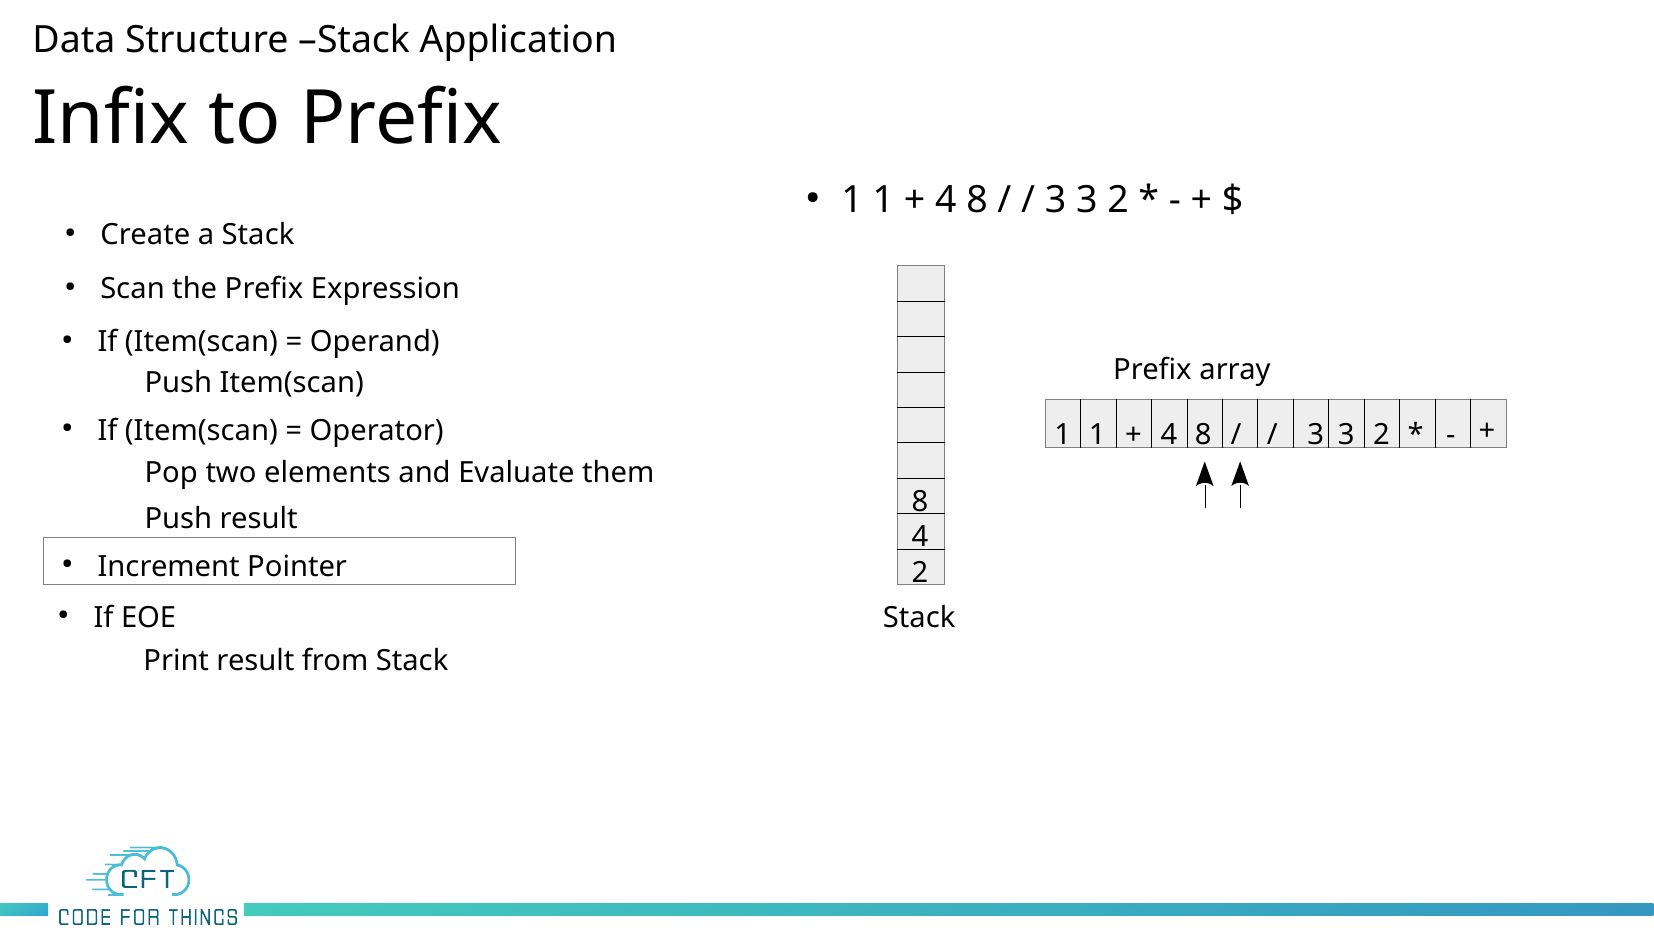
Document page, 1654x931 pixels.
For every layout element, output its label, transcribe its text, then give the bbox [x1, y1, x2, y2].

text_box 1 1 + 4 8 / / 3 3 2 * - + $ [791, 165, 1377, 225]
text_box Scan the Prefix Expression [50, 259, 537, 319]
text_box If EOE [43, 588, 375, 638]
text_box [1258, 399, 1293, 406]
text_box 4 [1145, 405, 1180, 456]
text_box - [1431, 405, 1472, 455]
text_box [1329, 399, 1364, 406]
text_box [1436, 399, 1470, 405]
text_box * [1407, 405, 1431, 455]
picture [59, 846, 237, 925]
text_box / [1252, 406, 1292, 456]
text_box Print result from Stack [93, 631, 615, 691]
text_box Pop two elements and Evaluate them [94, 443, 709, 502]
text_box [1188, 399, 1222, 405]
text_box 3 [1292, 406, 1341, 456]
text_box [897, 302, 945, 336]
text_box [1045, 399, 1080, 405]
text_box [1081, 399, 1116, 406]
text_box 2 [896, 543, 946, 593]
text_box 8 [896, 472, 945, 522]
text_box 2 [1358, 405, 1407, 456]
title Data Structure –Stack Application Infix to Prefix [32, 12, 1536, 166]
text_box / [1229, 406, 1252, 456]
text_box [1117, 399, 1151, 406]
text_box If (Item(scan) = Operator) [47, 401, 496, 461]
text_box 1 [1039, 405, 1088, 456]
text_box [897, 373, 945, 407]
text_box 3 [1341, 406, 1372, 456]
text_box [1152, 399, 1187, 405]
text_box [897, 265, 945, 301]
text_box [1400, 399, 1435, 405]
text_box Prefix array [1098, 340, 1312, 391]
text_box [897, 408, 945, 442]
text_box 4 [896, 507, 946, 543]
text_box 1 [1074, 406, 1123, 456]
text_box [897, 337, 945, 372]
text_box [1294, 399, 1328, 406]
text_box 8 [1180, 405, 1229, 456]
text_box Increment Pointer [47, 537, 621, 597]
text_box Push result [94, 490, 426, 550]
text_box [1223, 399, 1257, 406]
text_box Create a Stack [50, 206, 355, 266]
text_box [43, 537, 47, 585]
text_box Stack [868, 588, 979, 638]
text_box If (Item(scan) = Operand) [47, 312, 491, 373]
text_box Push Item(scan) [94, 373, 426, 401]
text_box [897, 443, 945, 472]
text_box [1365, 399, 1399, 405]
text_box + [1463, 401, 1518, 451]
text_box + [1123, 406, 1145, 456]
